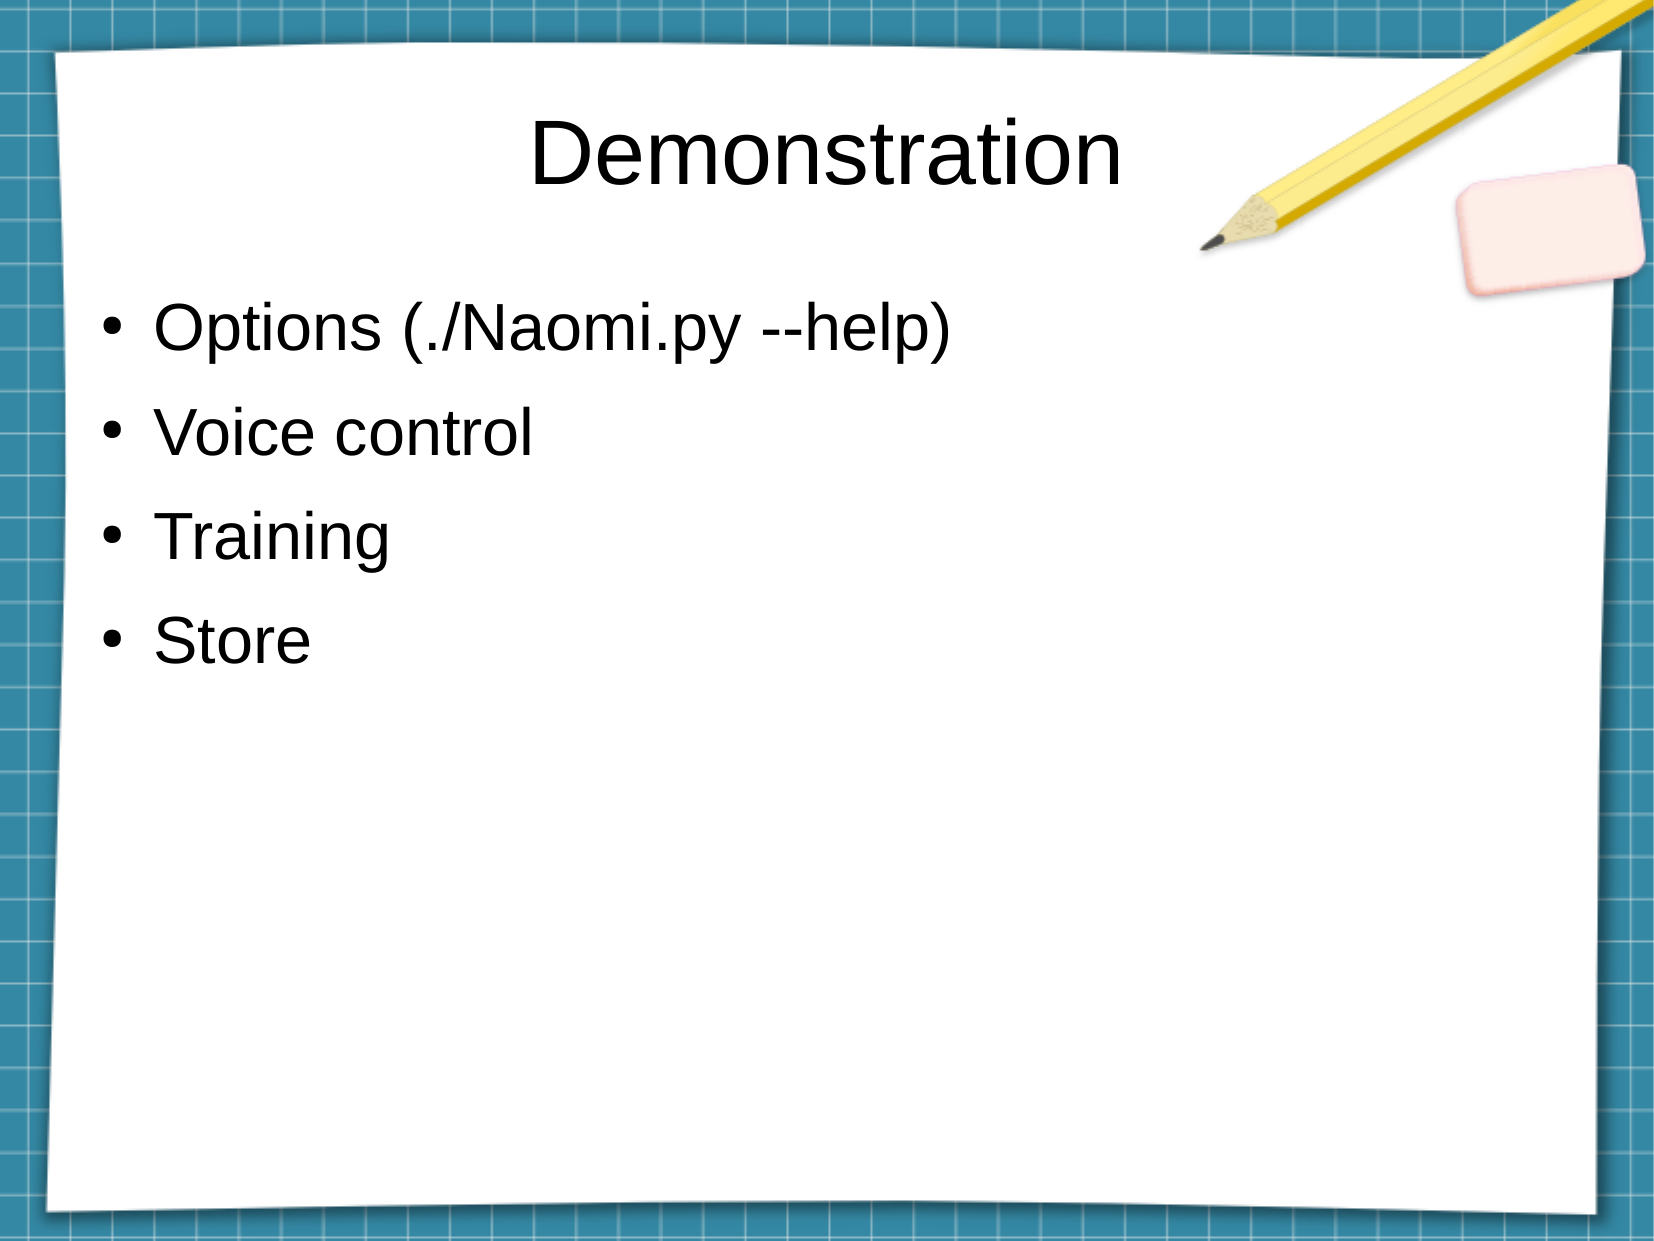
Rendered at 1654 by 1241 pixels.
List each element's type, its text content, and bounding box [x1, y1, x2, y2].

list Options (./Naomi.py --help) Voice control Training Store [82, 290, 1571, 1010]
picture [0, 0, 1654, 1241]
title Demonstration [82, 49, 1571, 257]
